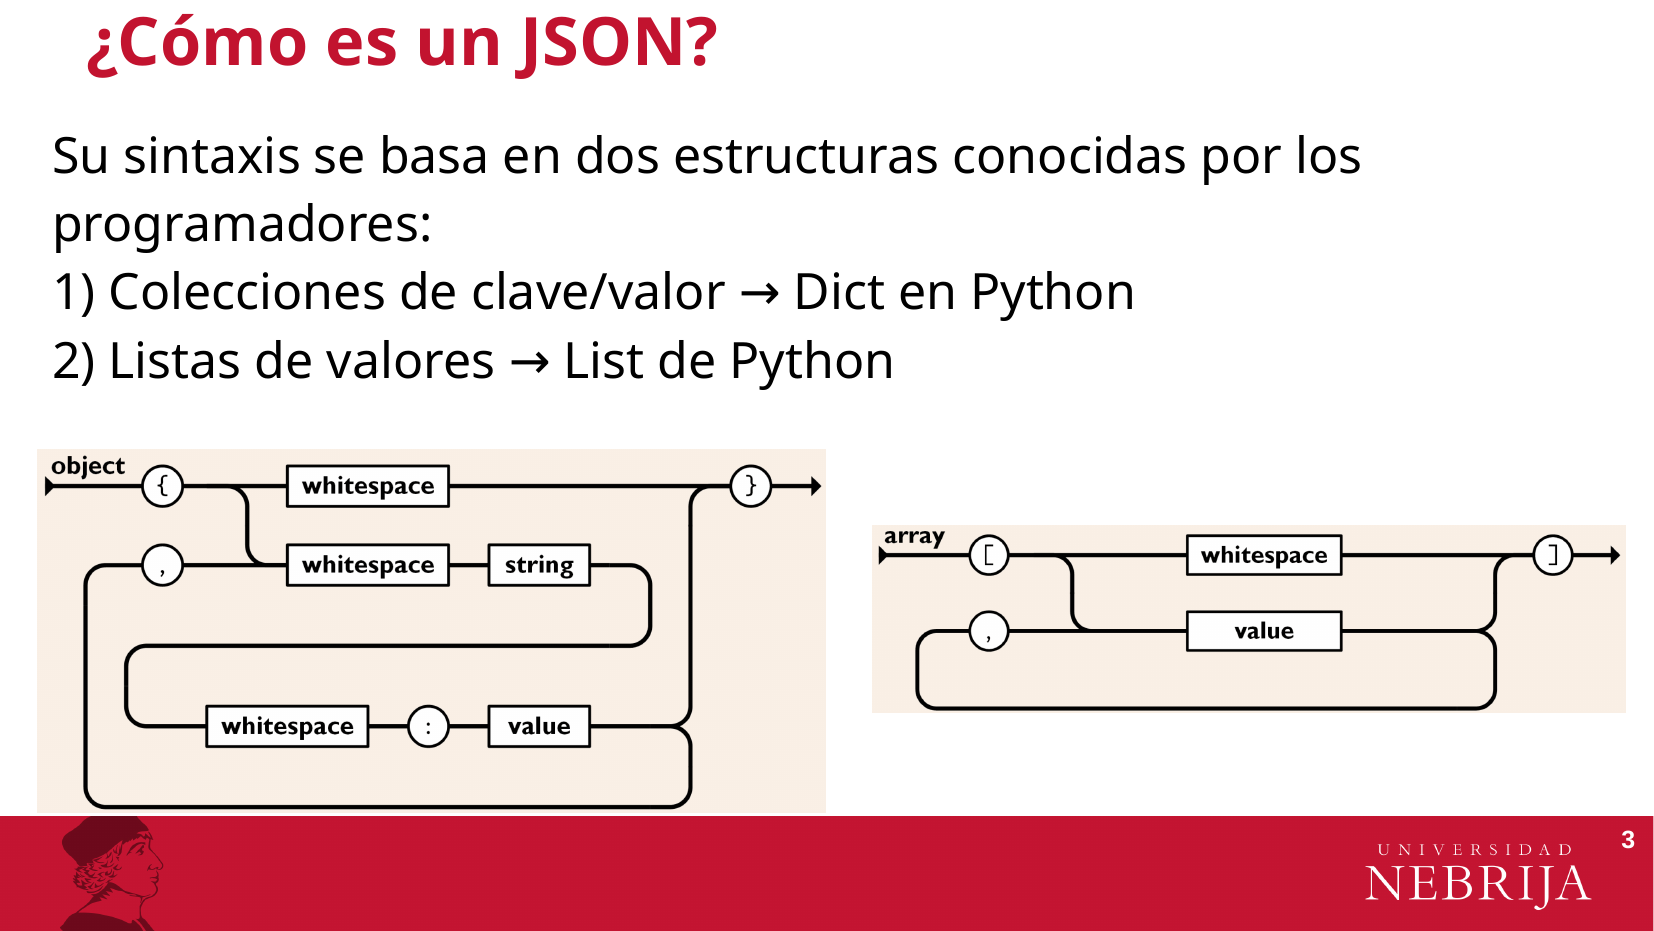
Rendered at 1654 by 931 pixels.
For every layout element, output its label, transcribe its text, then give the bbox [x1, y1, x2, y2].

text_box Su sintaxis se basa en dos estructuras conocidas por los programadores: Colecciones de clave/valor → Dict en Python Listas de valores → List de Python [37, 112, 1651, 788]
text_box ¿Cómo es un JSON? [0, 0, 1650, 87]
picture [0, 816, 1654, 931]
picture [37, 449, 826, 814]
picture [872, 525, 1626, 713]
